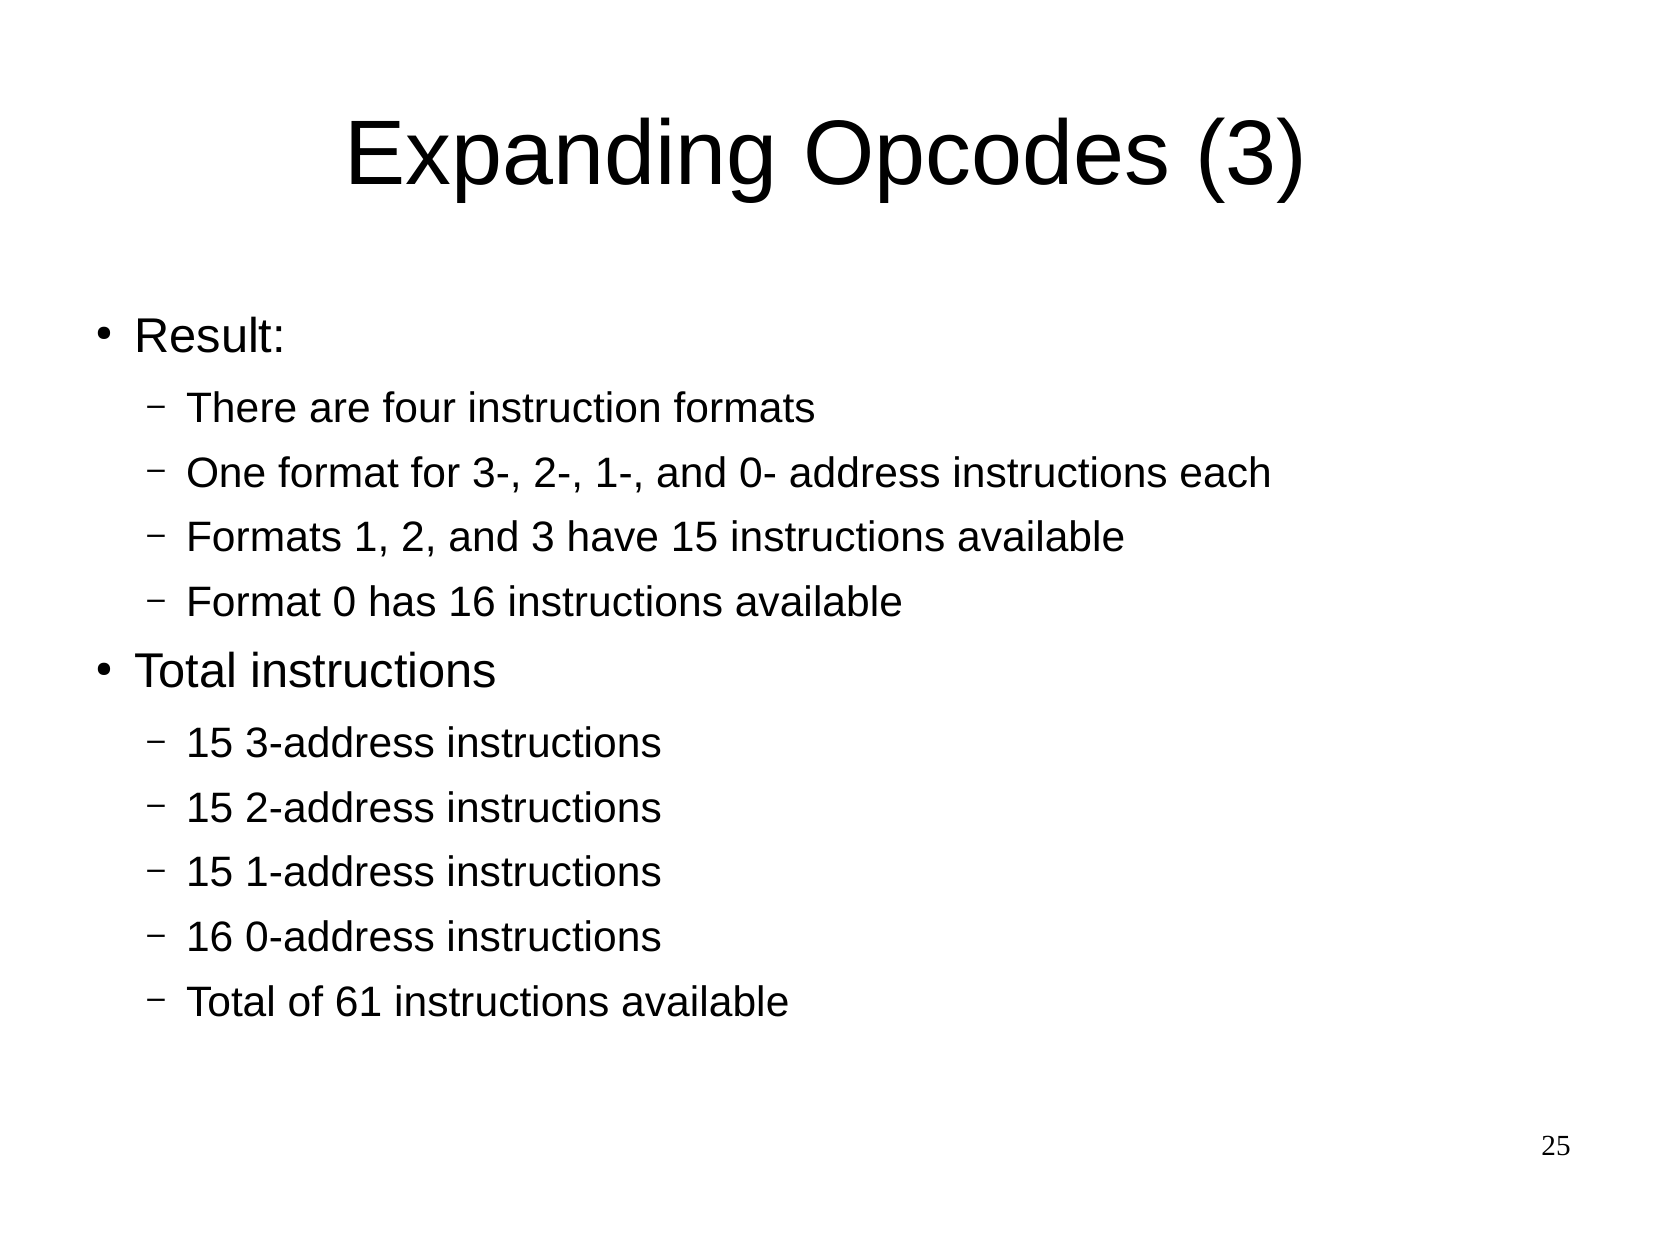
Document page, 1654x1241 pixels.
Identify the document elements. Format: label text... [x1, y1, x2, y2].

title Expanding Opcodes (3) [82, 49, 1571, 257]
list Result: There are four instruction formats One format for 3-, 2-, 1-, and 0- address instructions each Formats 1, 2, and 3 have 15 instructions available Format 0 has 16 instructions available Total instructions 15 3-address instructions 15 2-address instructions 15 1-address instructions 16 0-address instructions Total of 61 instructions available [82, 307, 1538, 1028]
